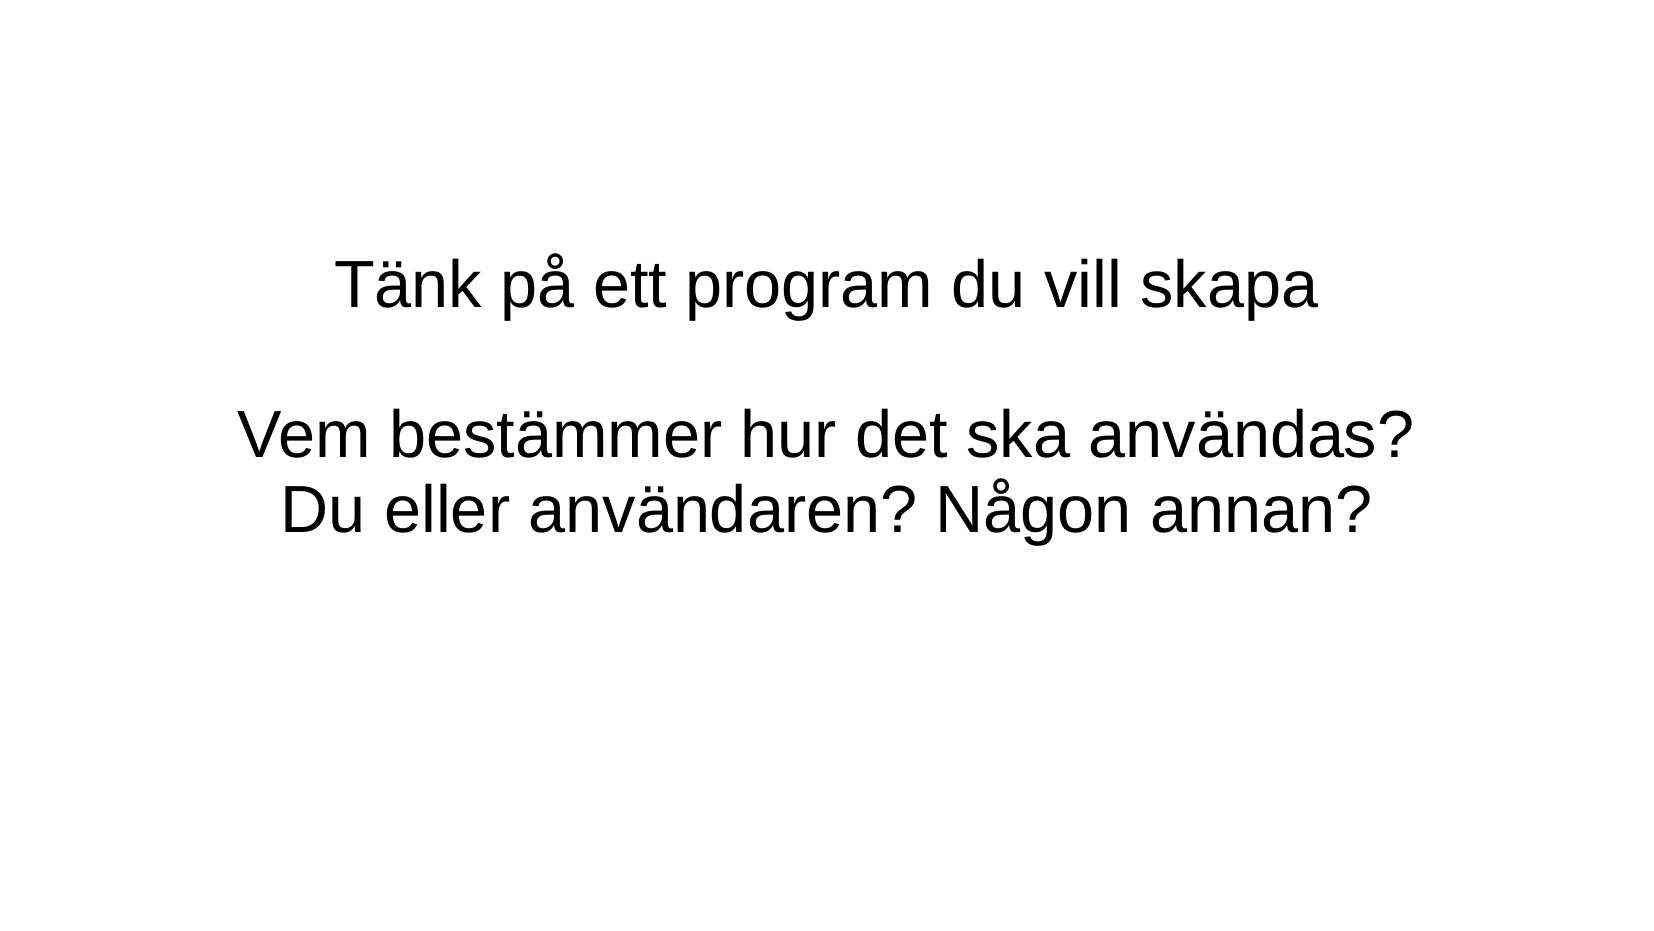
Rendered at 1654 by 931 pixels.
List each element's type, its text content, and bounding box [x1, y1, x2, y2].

subtitle Tänk på ett program du vill skapa Vem bestämmer hur det ska användas? Du eller användaren? Någon annan? [82, 37, 1571, 757]
